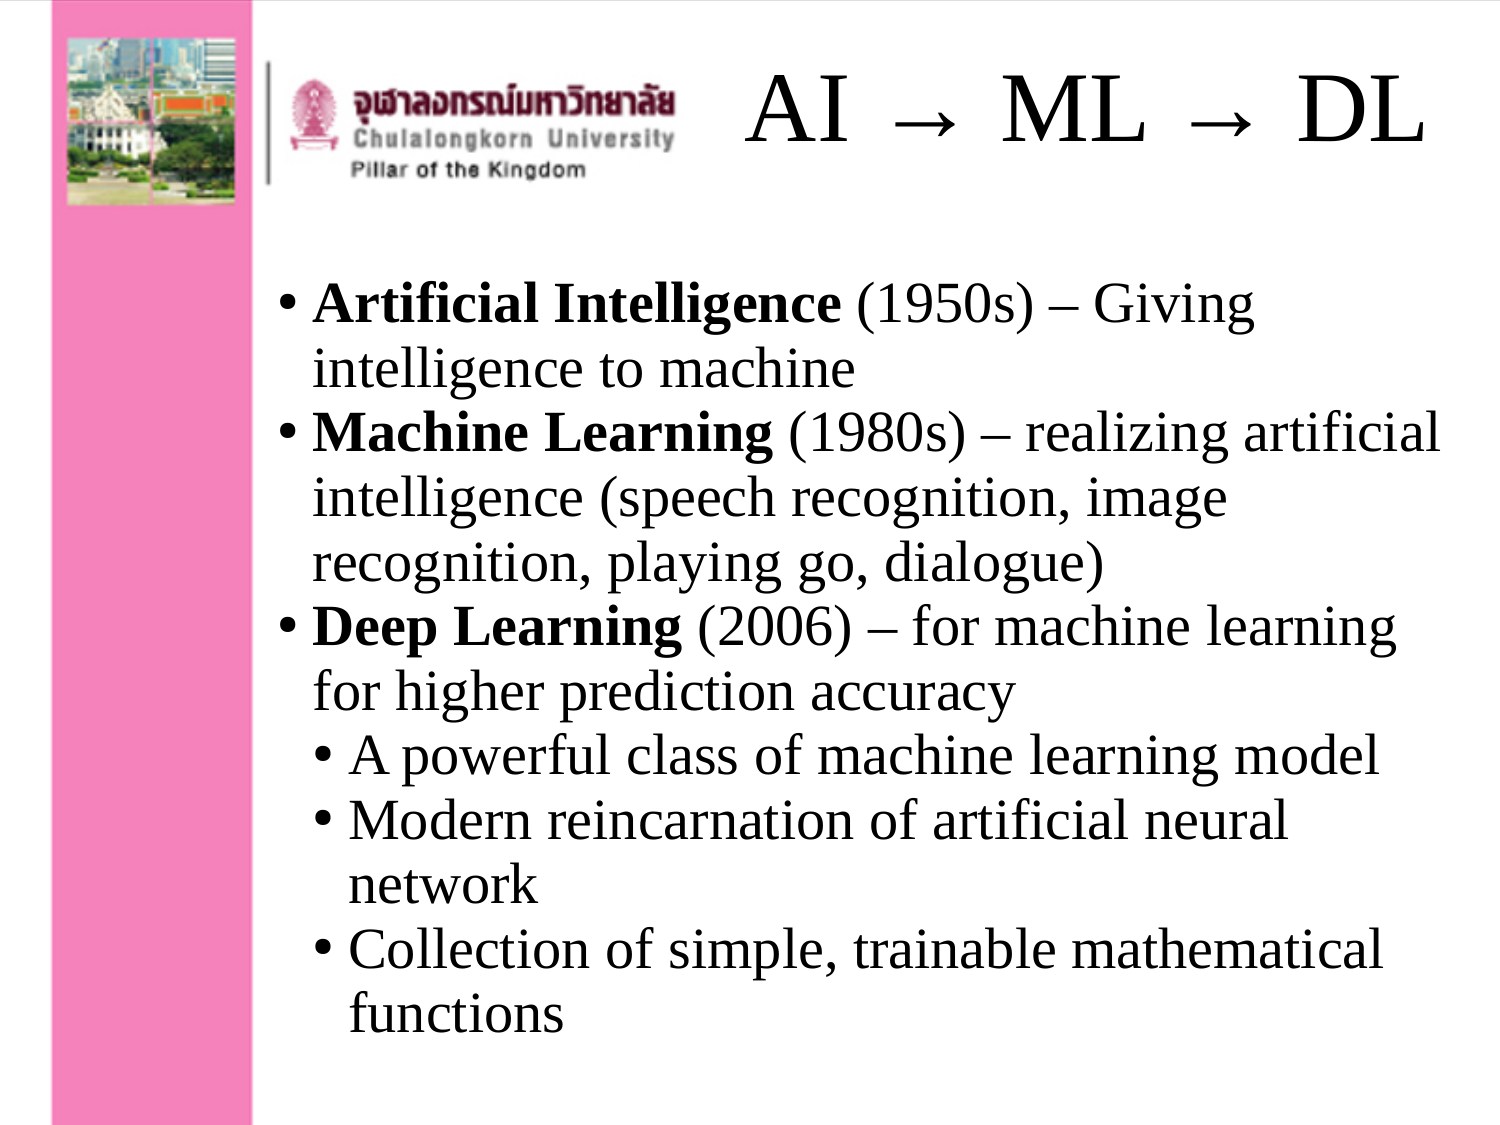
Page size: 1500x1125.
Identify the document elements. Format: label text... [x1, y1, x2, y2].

picture [0, 0, 1500, 1125]
text_box Artificial Intelligence (1950s) – Giving intelligence to machine Machine Learning (1980s) – realizing artificial intelligence (speech recognition, image recognition, playing go, dialogue) Deep Learning (2006) – for machine learning for higher prediction accuracy A powerful class of machine learning model Modern reincarnation of artificial neural network Collection of simple, trainable mathematical functions [262, 263, 1483, 1053]
title AI → ML → DL [705, 18, 1470, 197]
